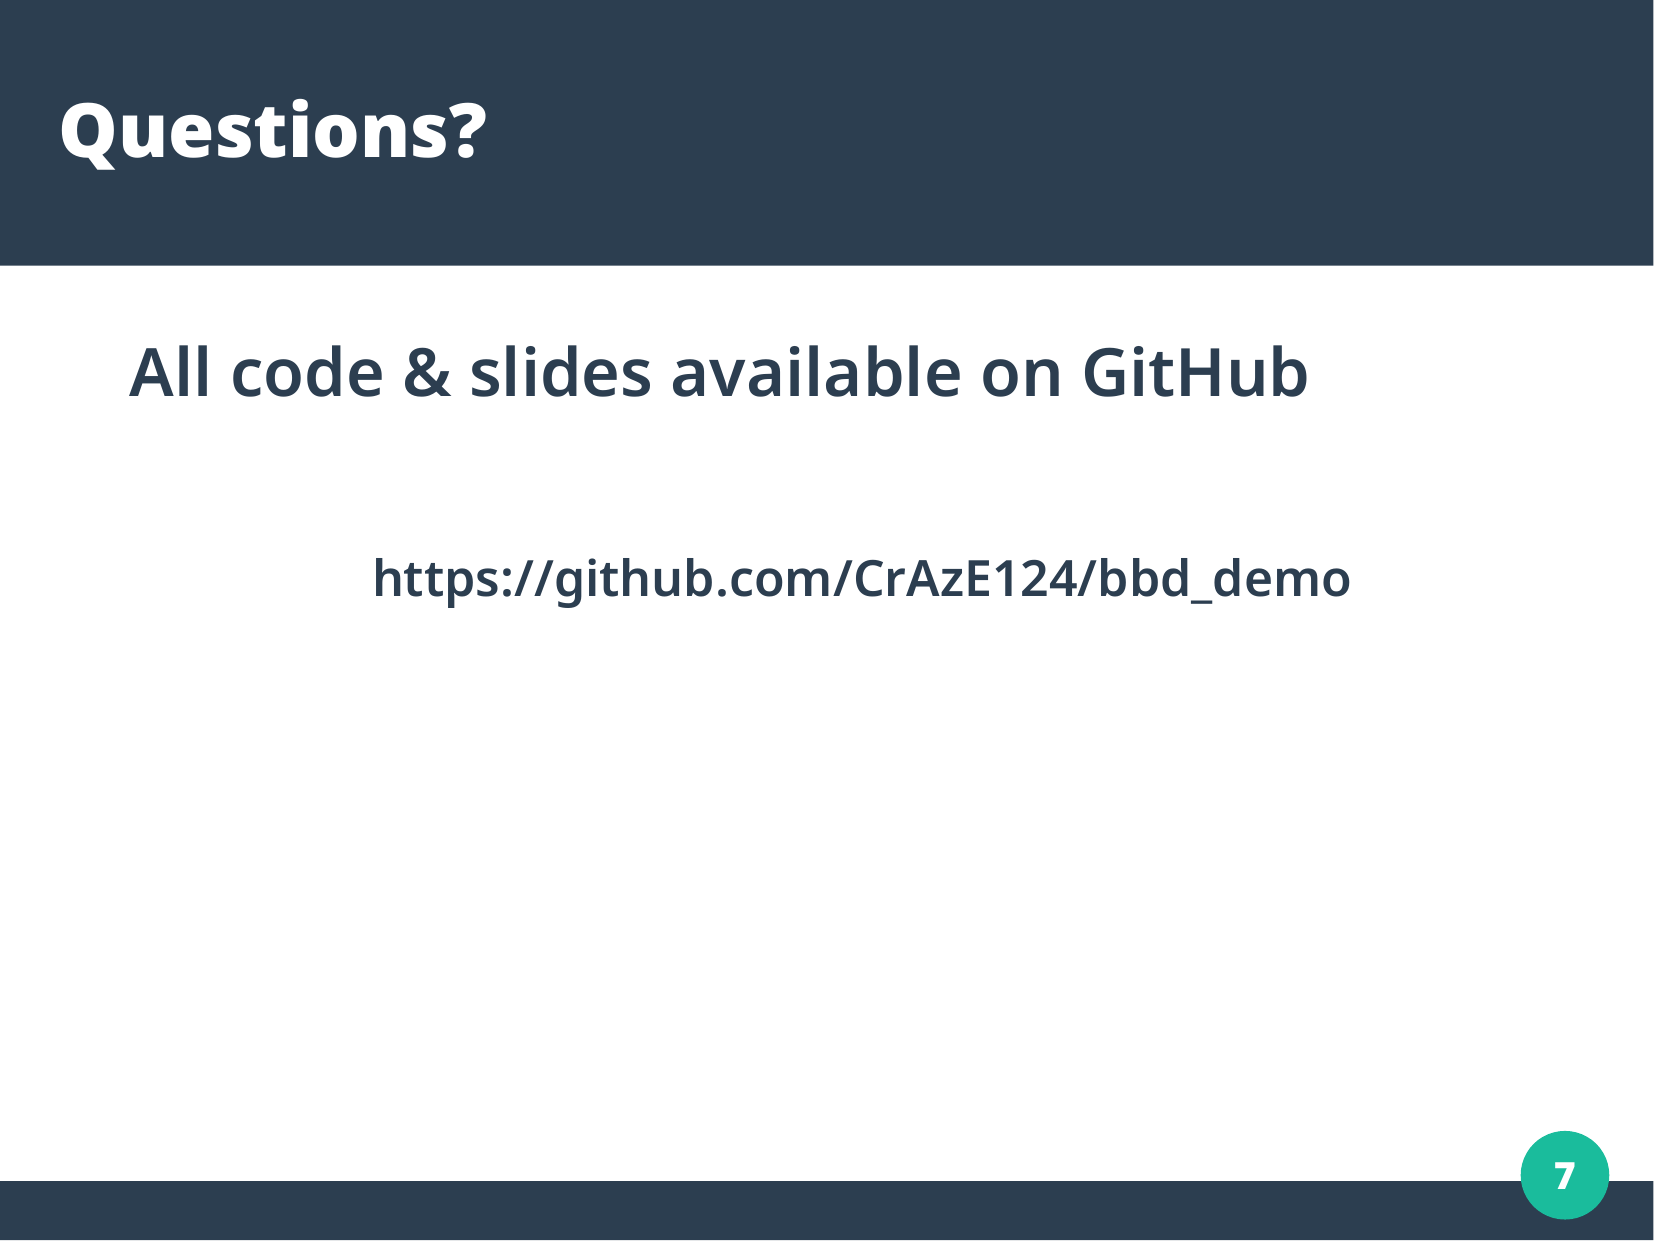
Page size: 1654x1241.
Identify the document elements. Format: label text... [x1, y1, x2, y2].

list All code & slides available on GitHub https://github.com/CrAzE124/bbd_demo [59, 324, 1595, 1152]
title Questions? [59, 49, 1595, 207]
